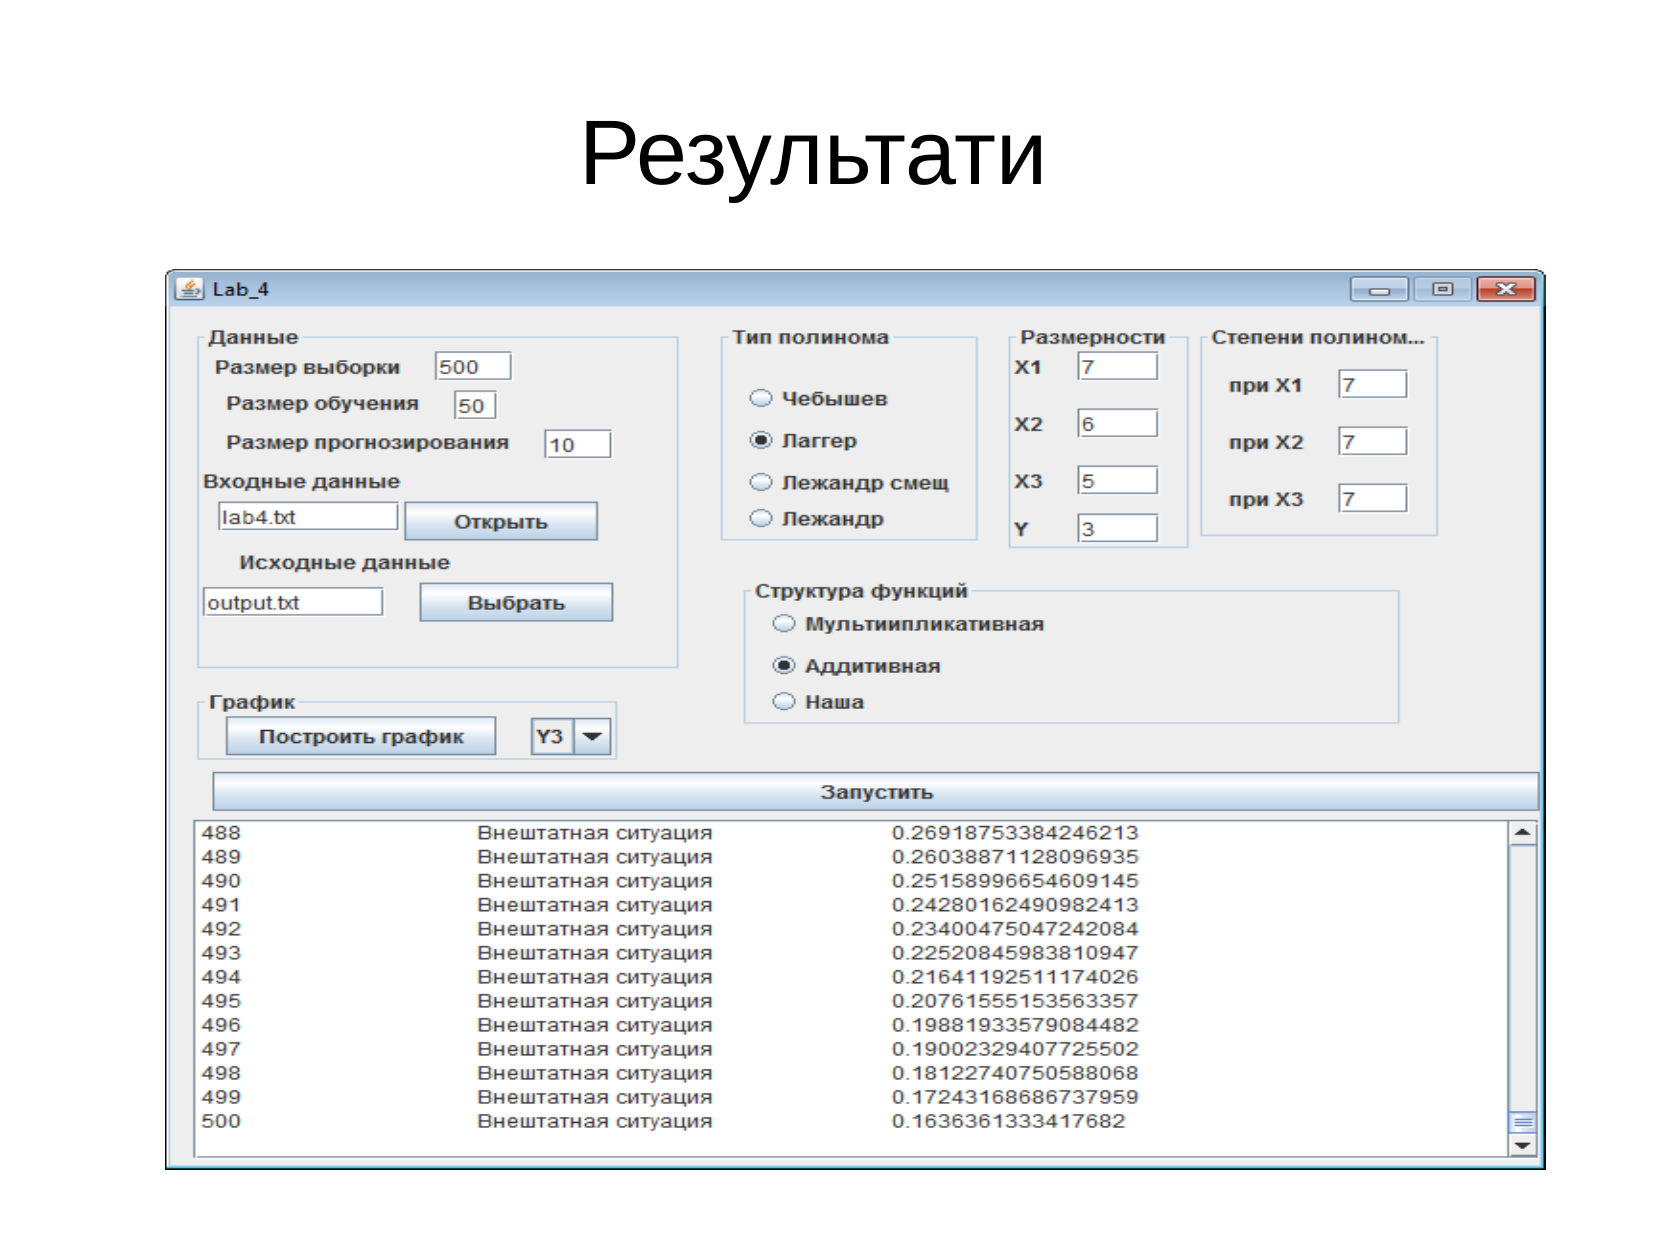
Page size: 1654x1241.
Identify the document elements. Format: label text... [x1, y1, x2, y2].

title Результати [82, 49, 1571, 257]
picture [165, 269, 1546, 1171]
